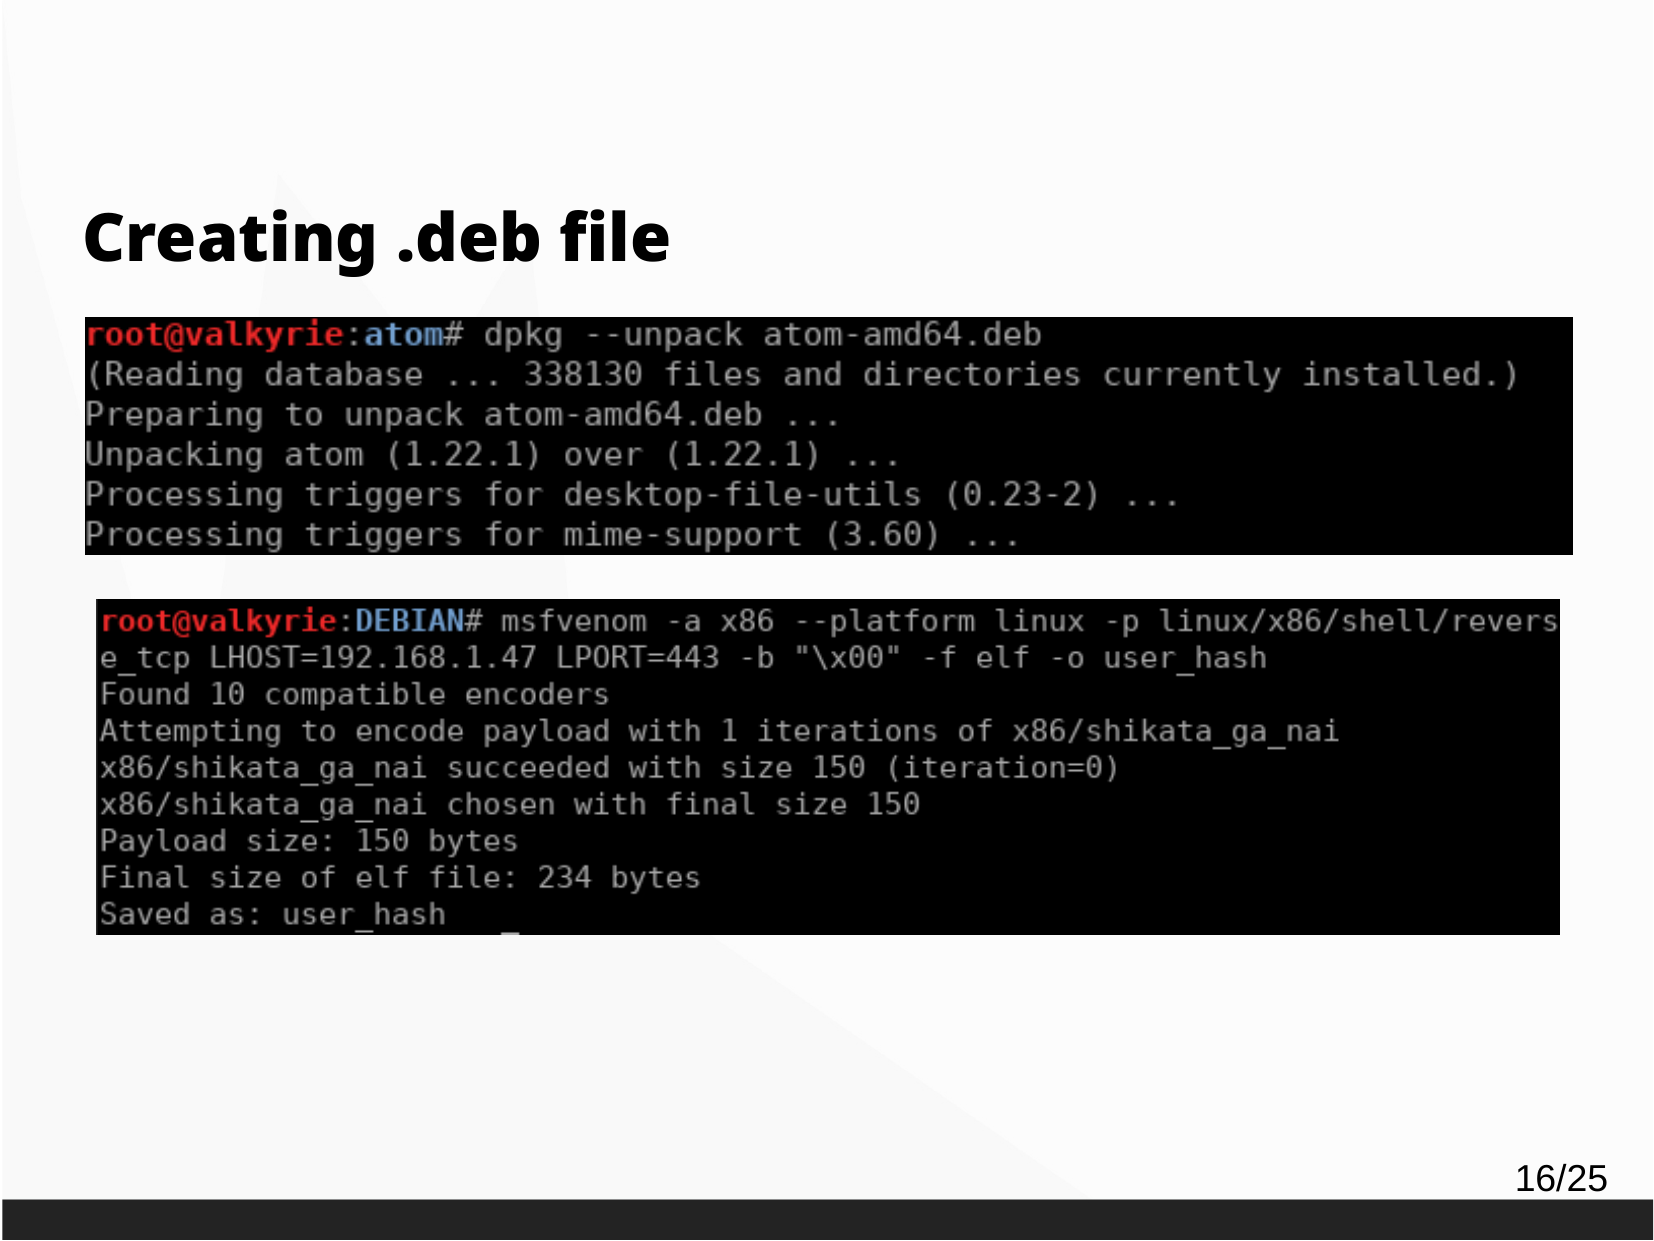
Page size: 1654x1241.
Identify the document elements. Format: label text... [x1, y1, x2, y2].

text_box 16/25 [1500, 1149, 1651, 1201]
title Creating .deb file [82, 139, 1571, 332]
picture [2, 0, 1654, 1241]
